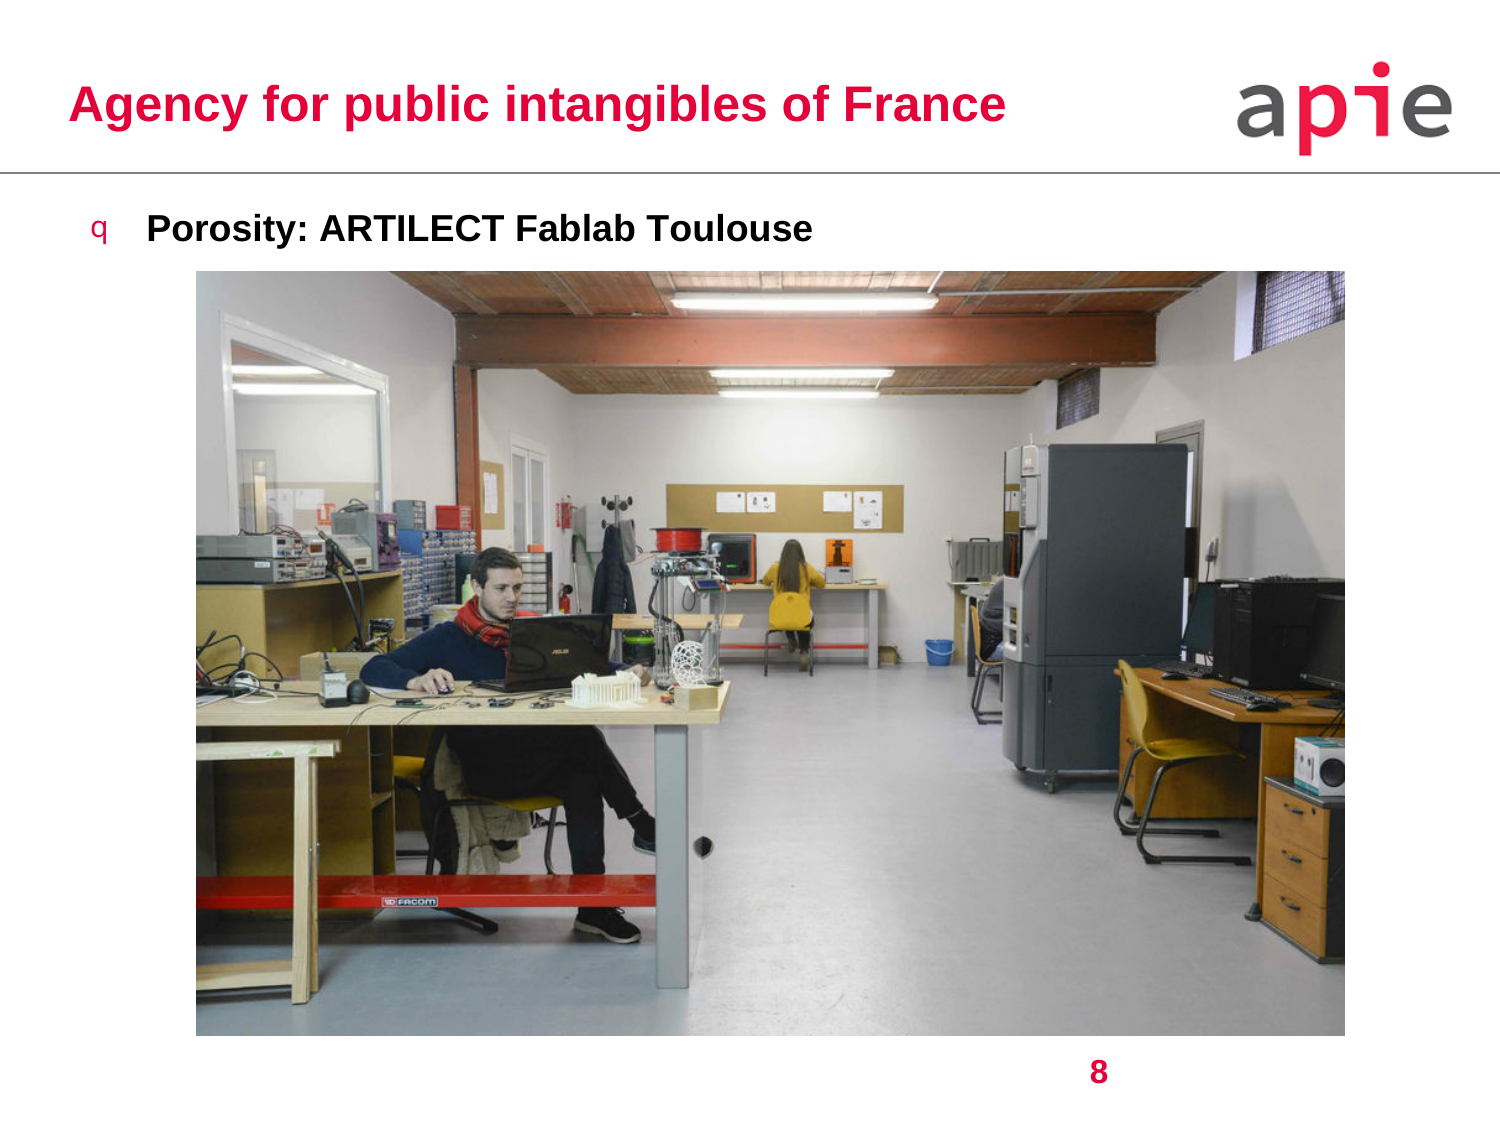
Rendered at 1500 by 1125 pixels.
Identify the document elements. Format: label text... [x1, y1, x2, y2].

text_box [1074, 1042, 1426, 1103]
list Porosity: ARTILECT Fablab Toulouse [75, 196, 1483, 858]
picture [1234, 58, 1456, 161]
text_box Agency for public intangibles of France [53, 43, 1164, 160]
picture [196, 271, 1345, 1036]
